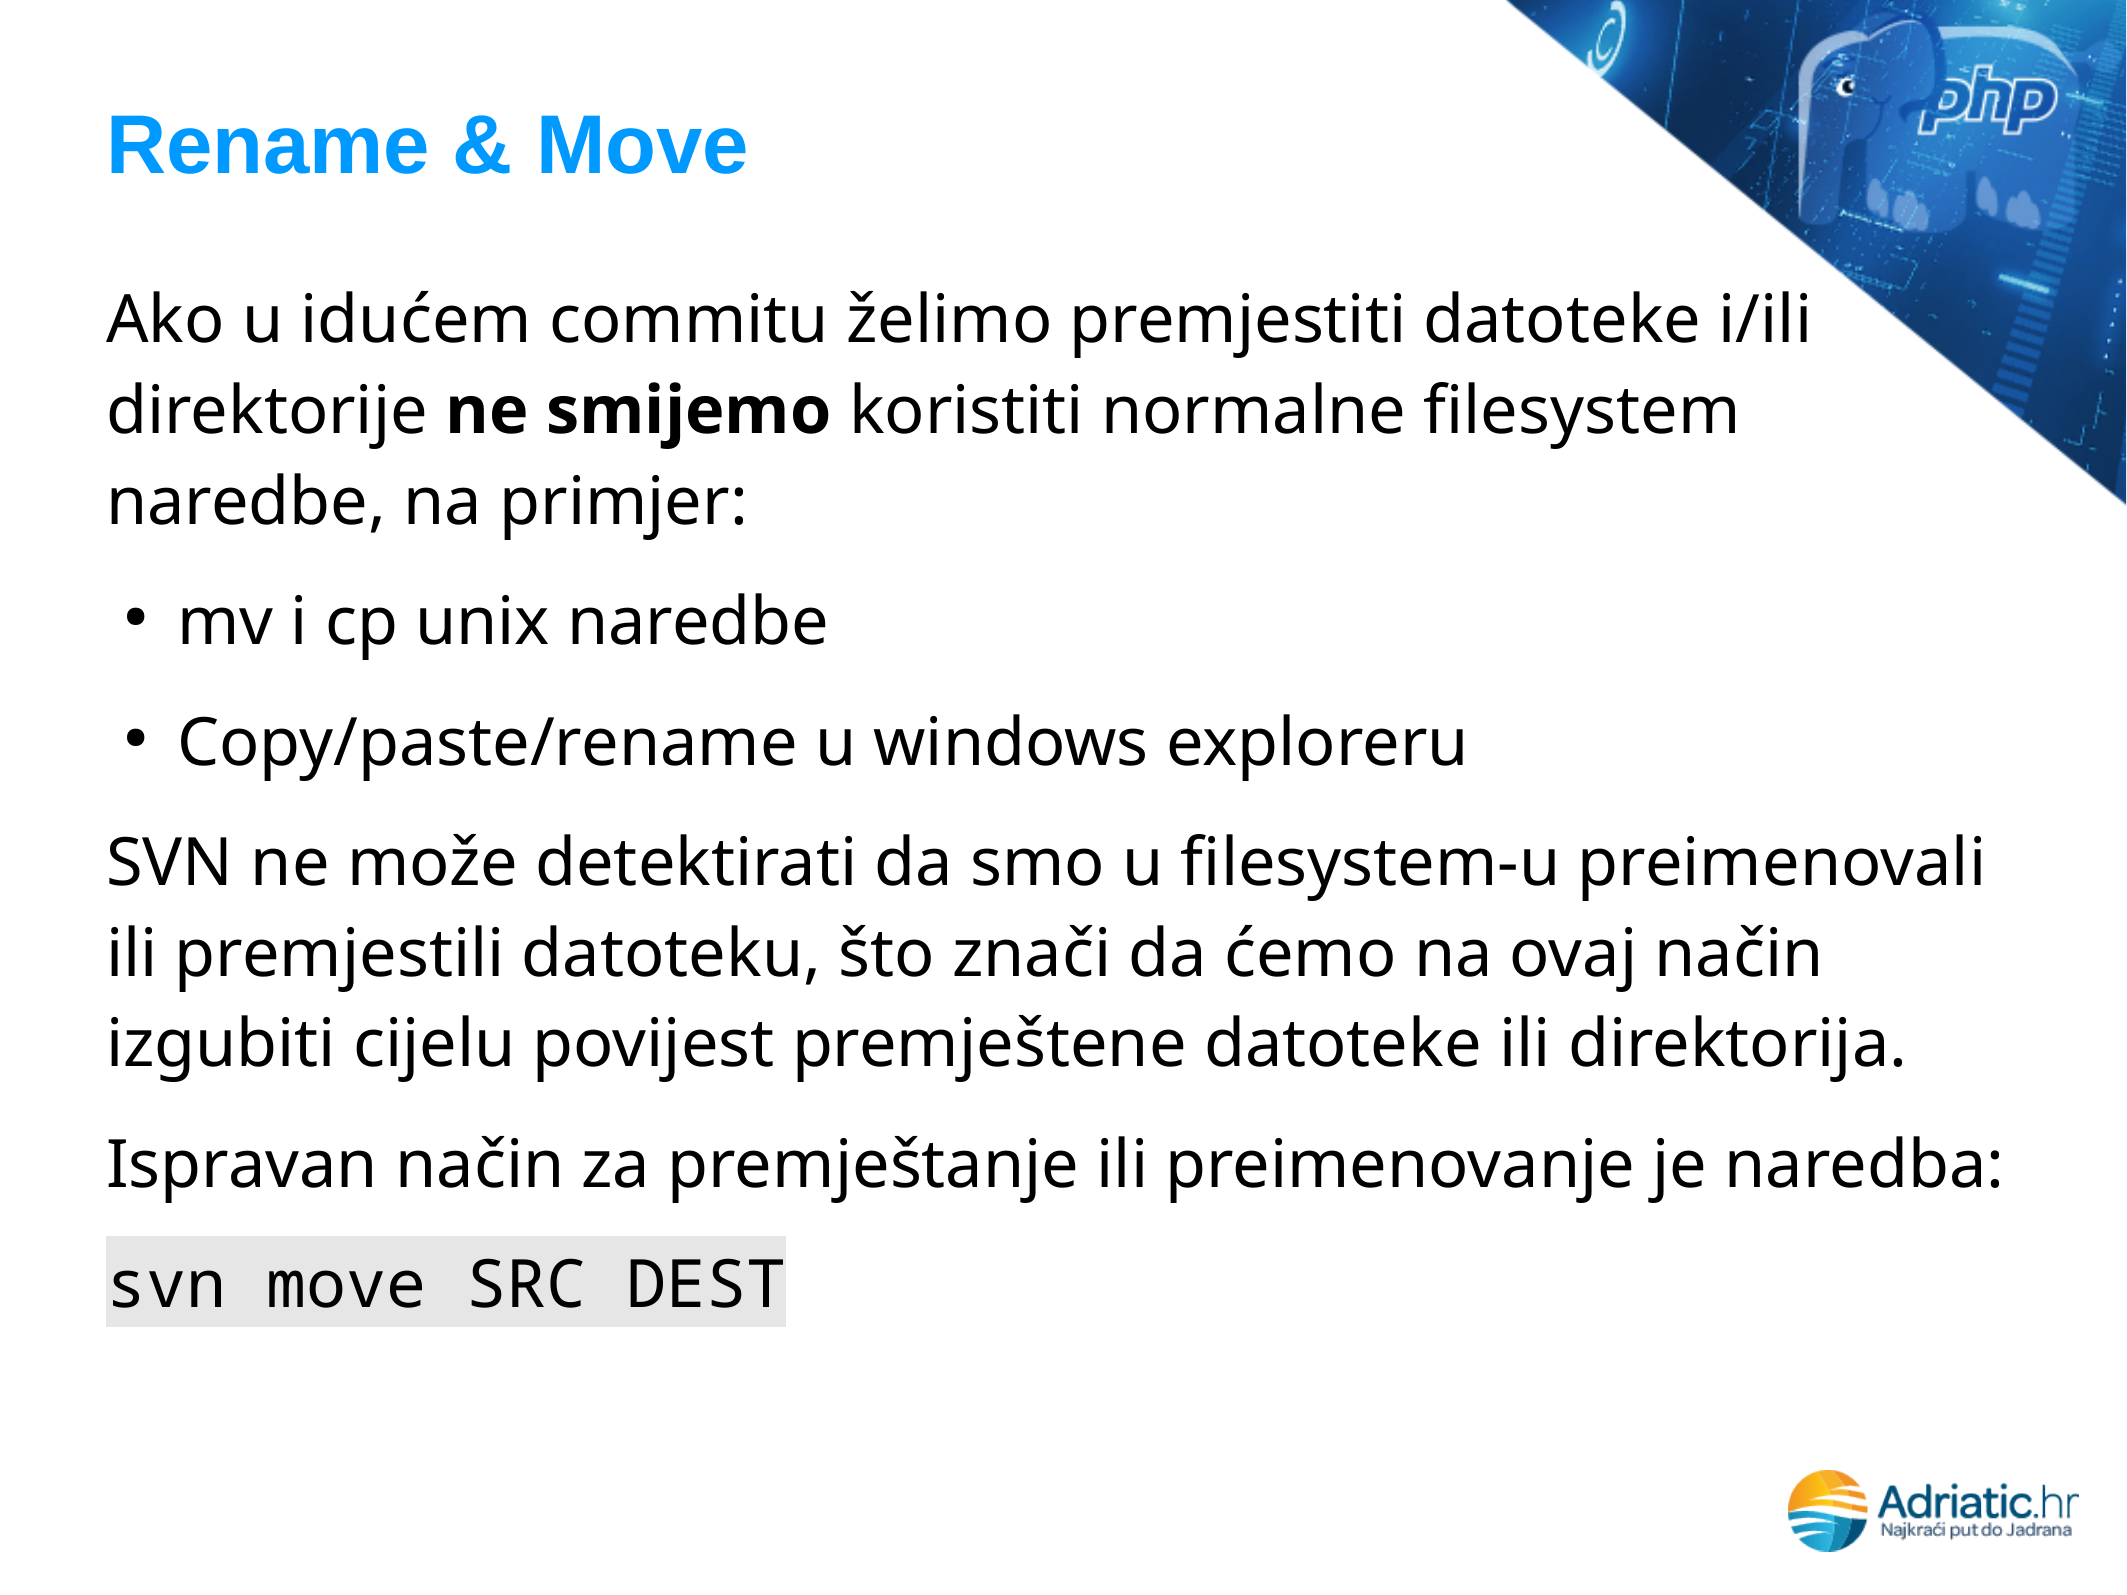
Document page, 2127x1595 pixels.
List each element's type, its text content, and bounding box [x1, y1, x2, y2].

list Ako u idućem commitu želimo premjestiti datoteke i/ili direktorije ne smijemo koristiti normalne filesystem naredbe, na primjer: mv i cp unix naredbe Copy/paste/rename u windows exploreru SVN ne može detektirati da smo u filesystem-u preimenovali ili premjestili datoteku, što znači da ćemo na ovaj način izgubiti cijelu povijest premještene datoteke ili direktorija. Ispravan način za premještanje ili preimenovanje je naredba: svn move SRC DEST [106, 271, 2020, 1453]
picture [1788, 1470, 2079, 1552]
title Rename & Move [106, 70, 1630, 219]
picture [1505, 0, 2127, 625]
